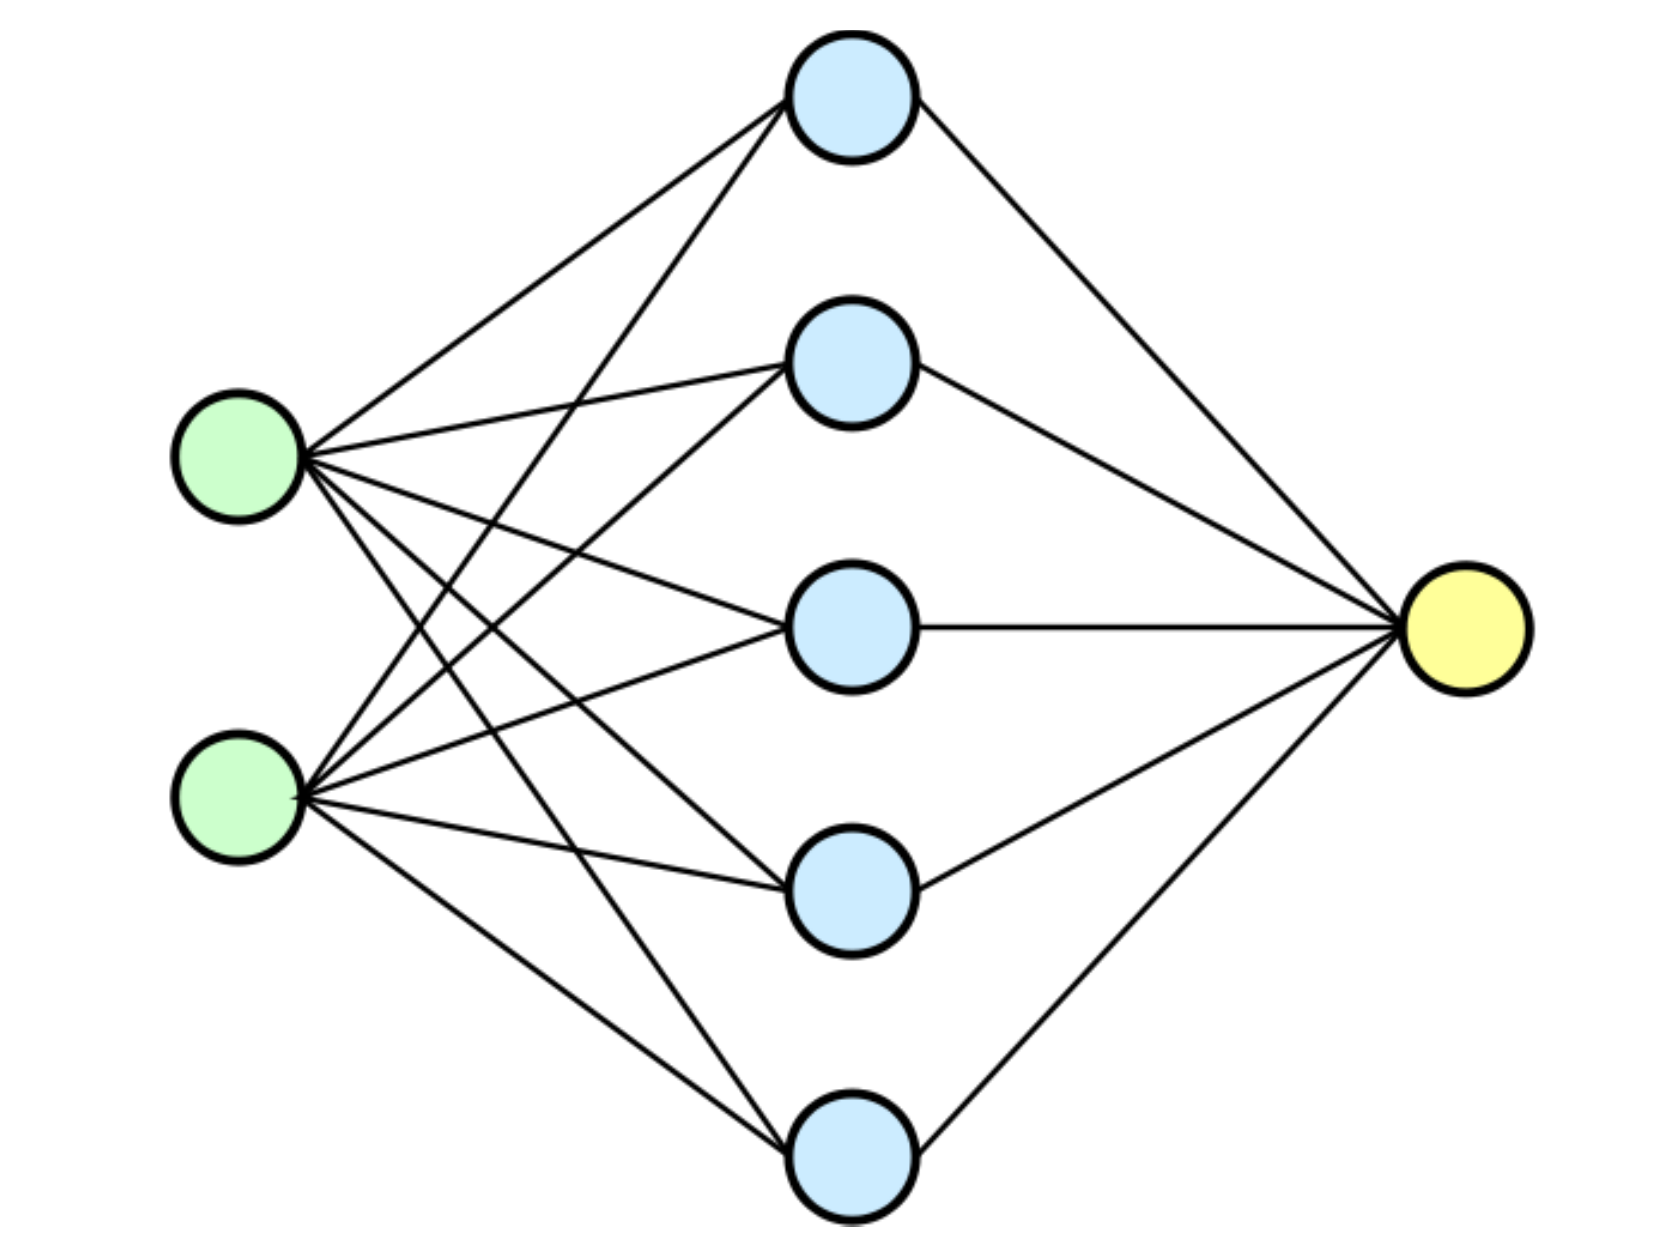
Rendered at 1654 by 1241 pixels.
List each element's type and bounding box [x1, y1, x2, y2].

picture [150, 30, 1546, 1227]
